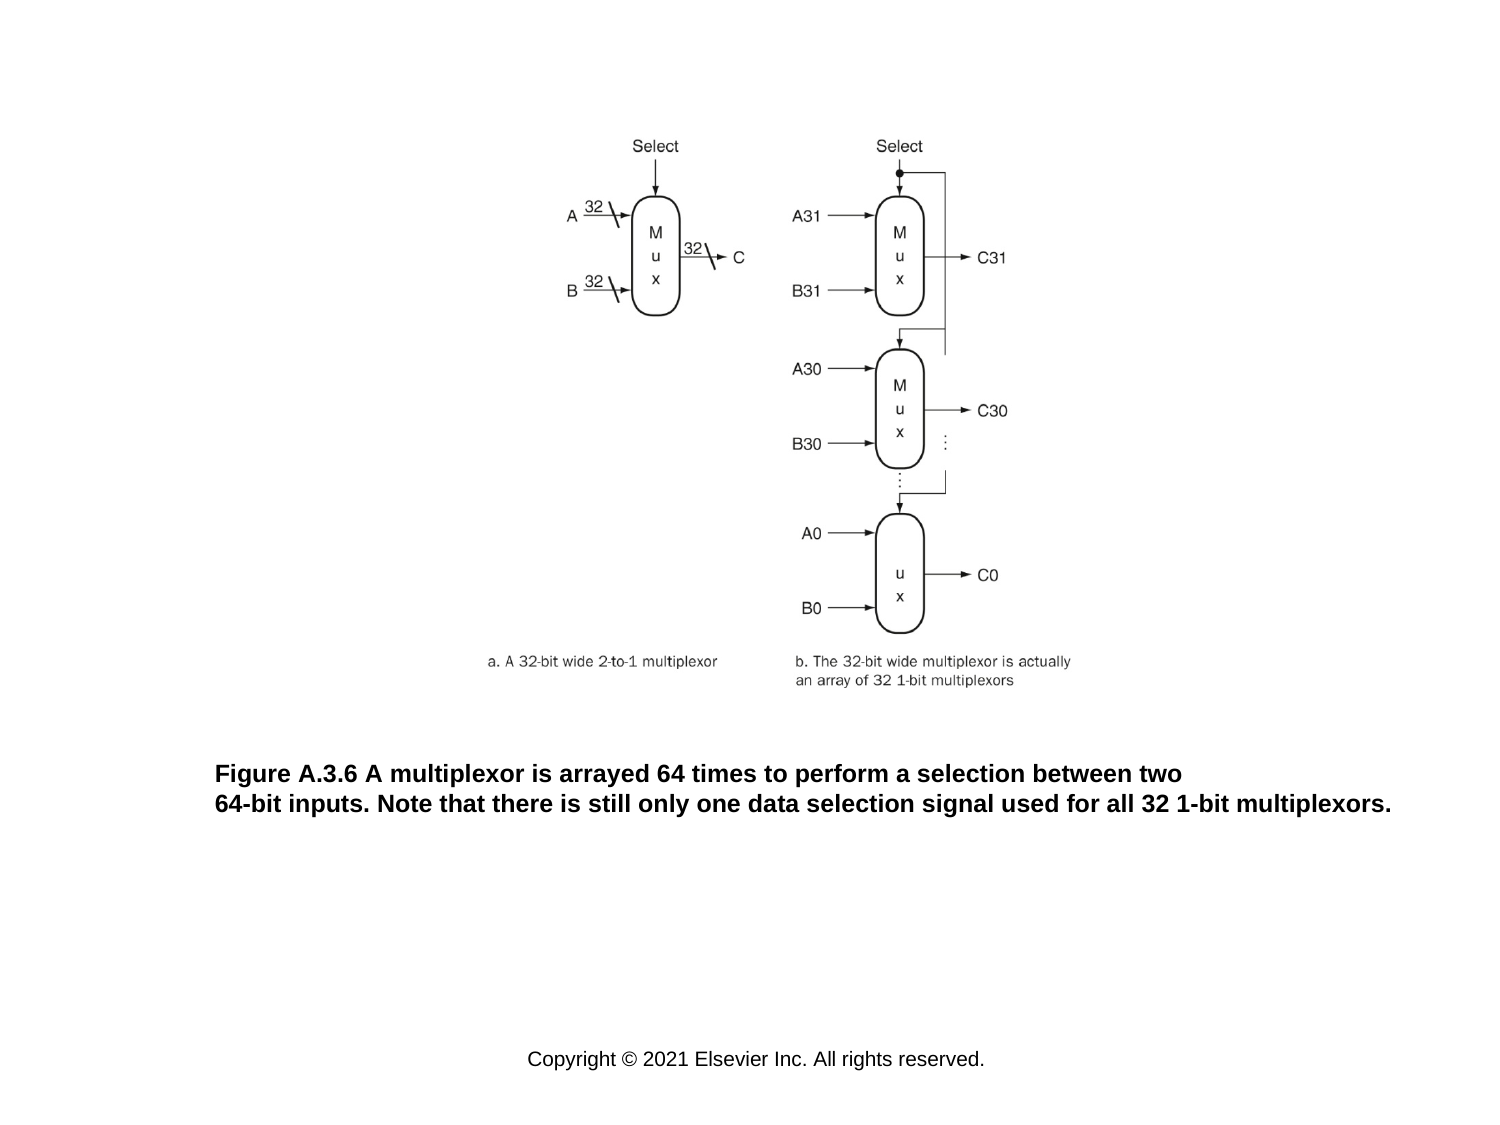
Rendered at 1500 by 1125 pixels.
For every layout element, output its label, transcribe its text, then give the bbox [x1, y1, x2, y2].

picture [487, 137, 1075, 688]
text_box Copyright © 2021 Elsevier Inc. All rights reserved. [512, 1037, 1001, 1078]
text_box Figure A.3.6 A multiplexor is arrayed 64 times to perform a selection between two 64-bit inputs. Note that there is still only one data selection signal used for all 32 1-bit multiplexors. [200, 749, 1500, 826]
